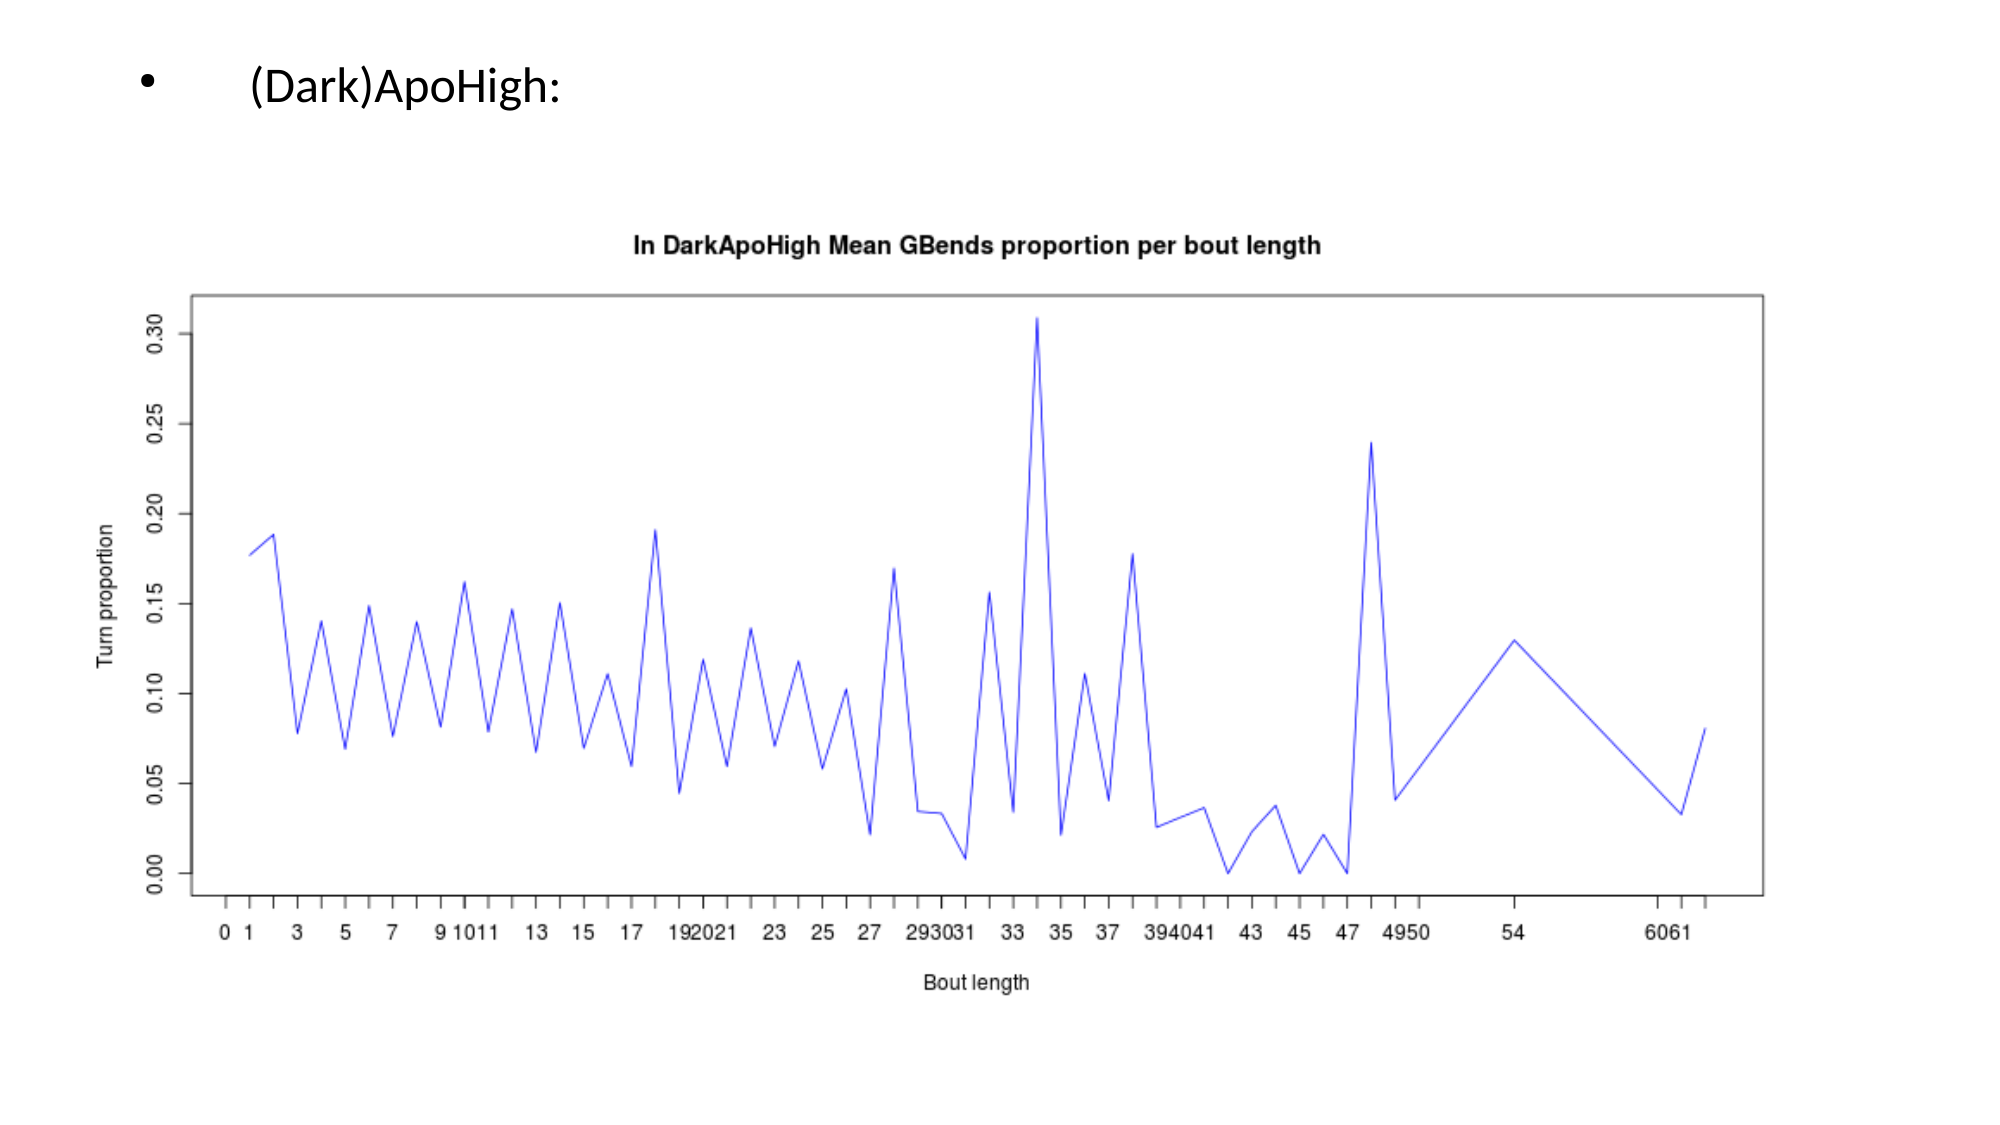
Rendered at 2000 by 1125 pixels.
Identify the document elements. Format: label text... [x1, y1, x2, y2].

text_box (Dark)ApoHigh: [0, 0, 2000, 946]
picture [90, 194, 1816, 1023]
